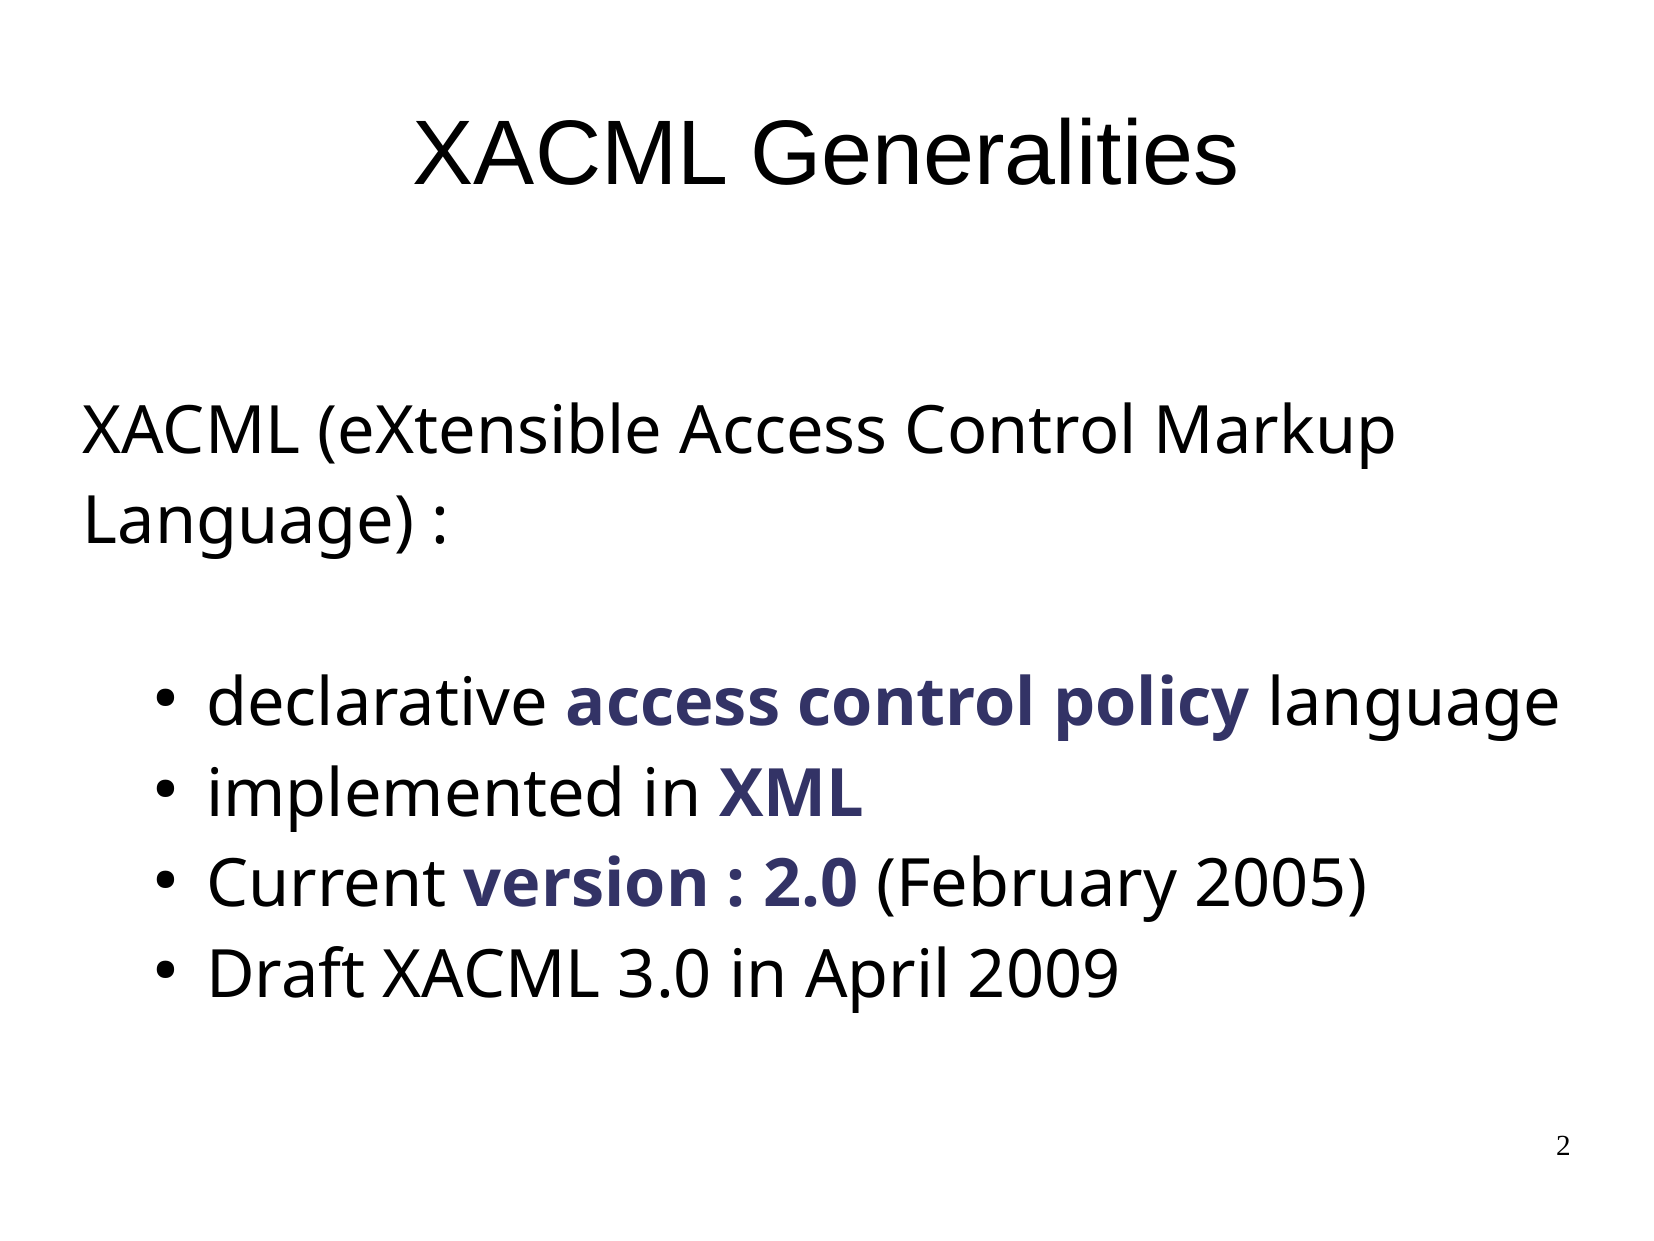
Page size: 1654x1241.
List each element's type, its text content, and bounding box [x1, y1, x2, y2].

subtitle XACML (eXtensible Access Control Markup Language) : declarative access control policy language implemented in XML Current version : 2.0 (February 2005) Draft XACML 3.0 in April 2009 [82, 290, 1571, 1109]
title XACML Generalities [82, 49, 1571, 257]
